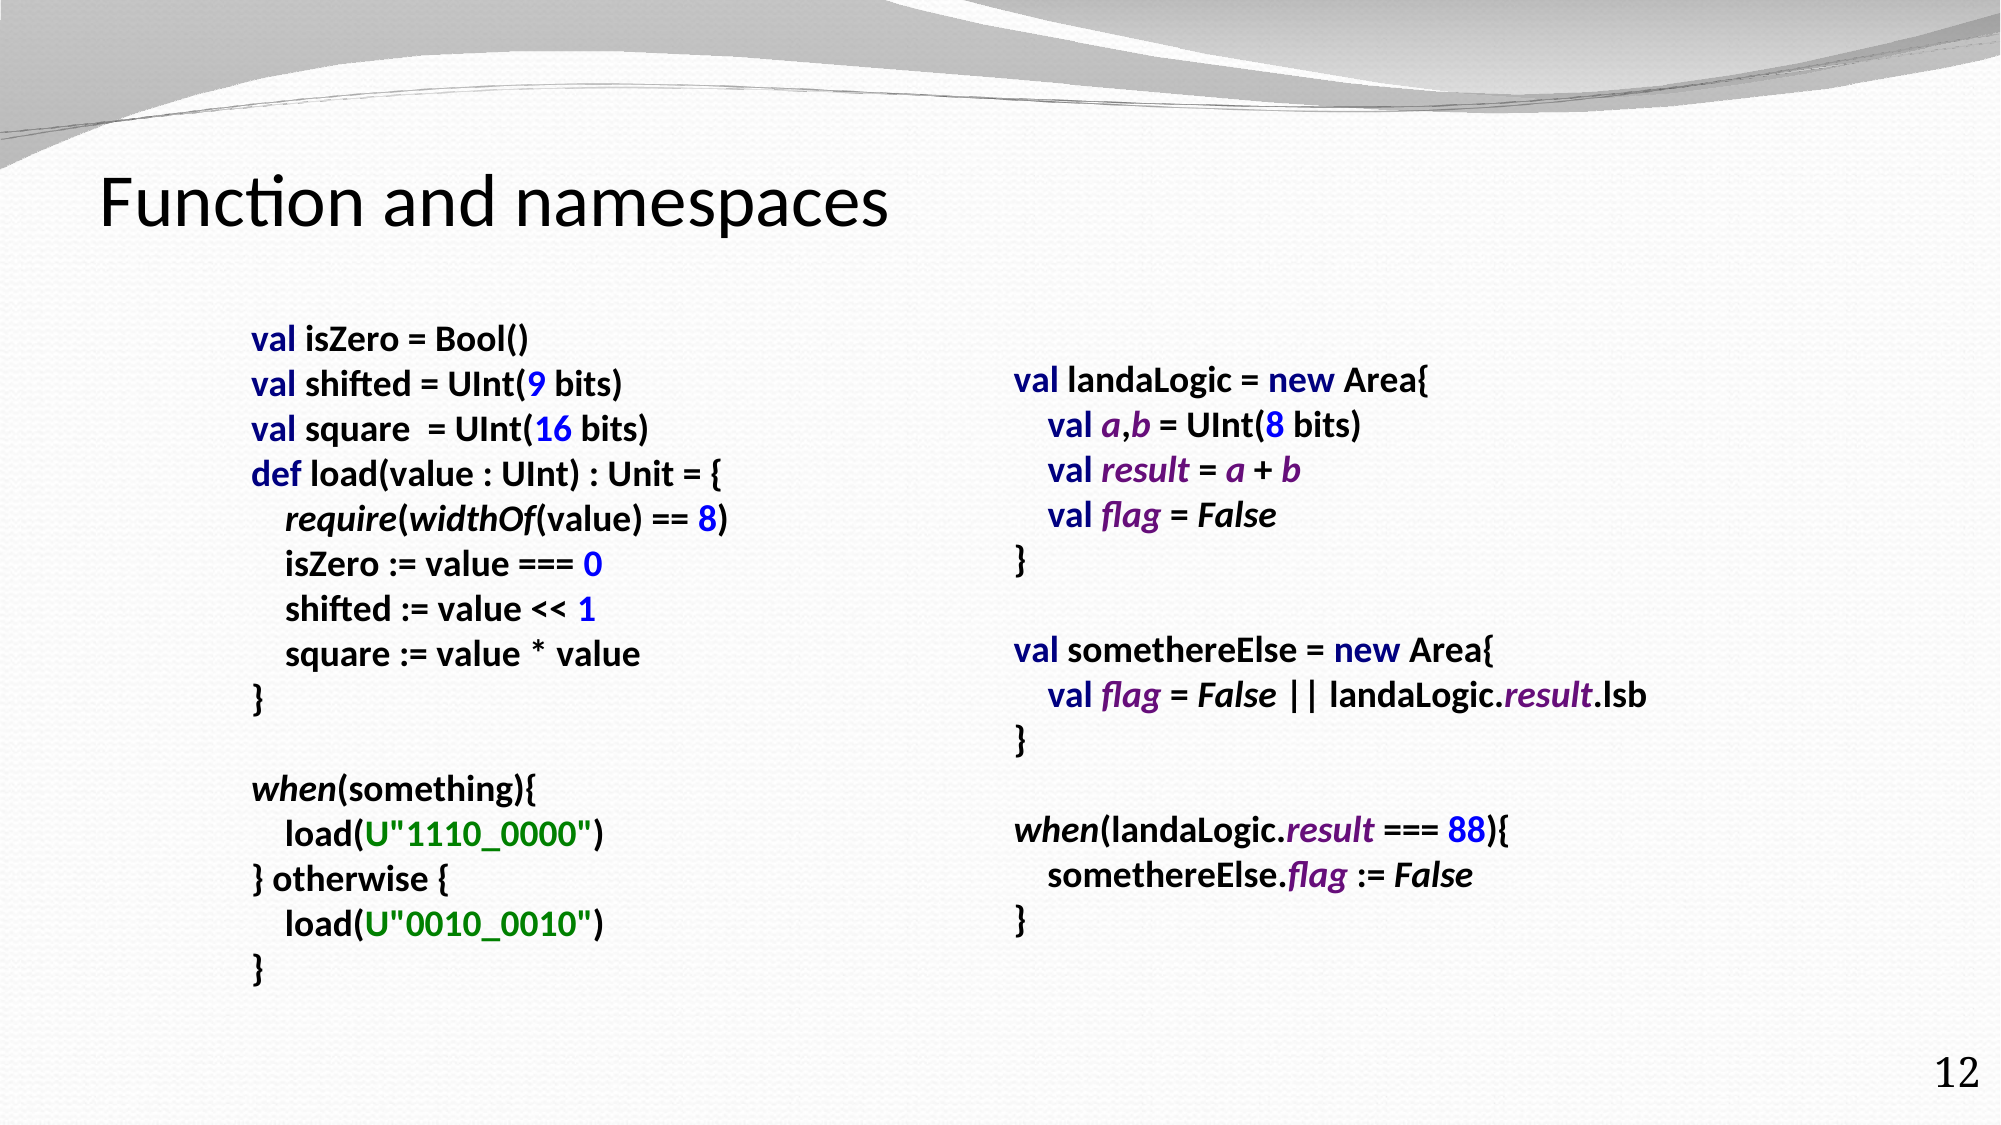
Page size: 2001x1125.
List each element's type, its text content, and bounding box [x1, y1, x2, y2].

text_box val landaLogic = new Area{ val a,b = UInt(8 bits) val result = a + b val flag = False } val somethereElse = new Area{ val flag = False || landaLogic.result.lsb } when(landaLogic.result === 88){ somethereElse.flag := False } [998, 347, 1713, 993]
text_box <numéro> [1813, 1042, 1981, 1103]
text_box val isZero = Bool() val shifted = UInt(9 bits) val square = UInt(16 bits) def load(value : UInt) : Unit = { require(widthOf(value) == 8) isZero := value === 0 shifted := value << 1 square := value * value } when(something){ load(U"1110_0000") } otherwise { load(U"0010_0010") } [236, 307, 907, 997]
picture [0, 0, 2001, 1125]
title Function and namespaces [99, 54, 1985, 242]
